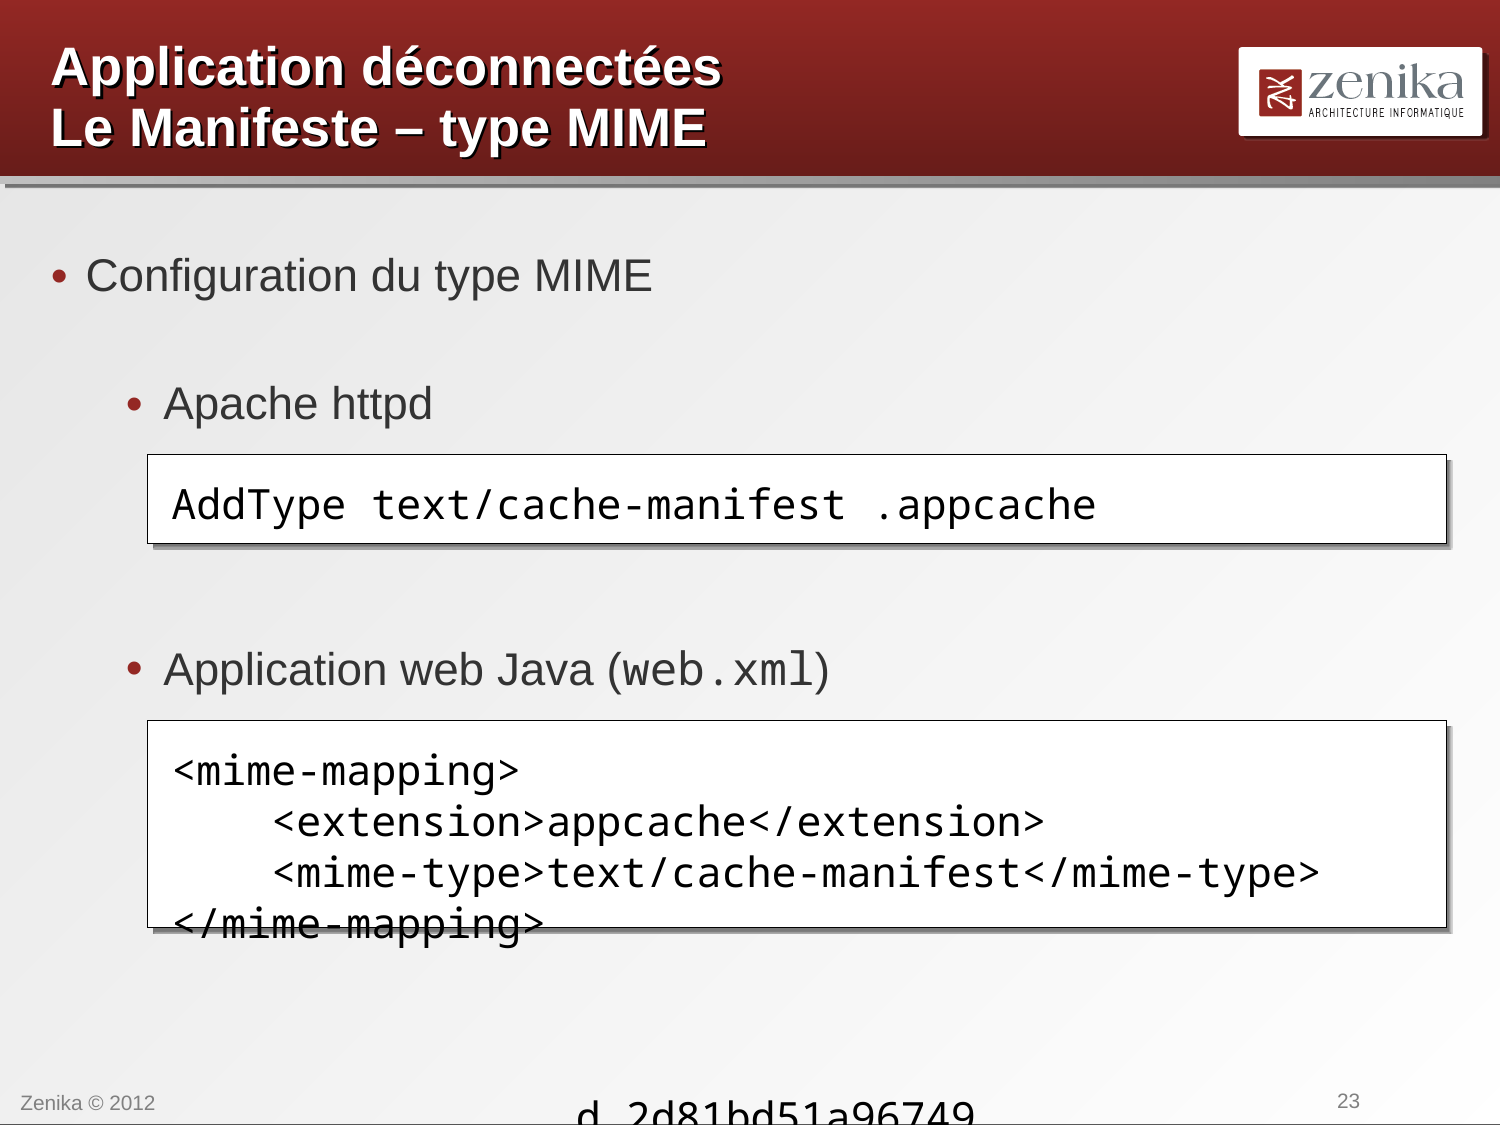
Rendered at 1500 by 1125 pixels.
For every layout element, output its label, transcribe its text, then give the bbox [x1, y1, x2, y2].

title Application déconnectées Le Manifeste – type MIME [50, 15, 1206, 180]
text_box AddType text/cache-manifest .appcache [147, 454, 1447, 544]
list Configuration du type MIME Apache httpd Application web Java (web.xml) [50, 249, 1435, 1079]
picture [1257, 58, 1464, 125]
text_box <mime-mapping> <extension>appcache</extension> <mime-type>text/cache-manifest</mime-type> </mime-mapping> [147, 720, 1447, 928]
